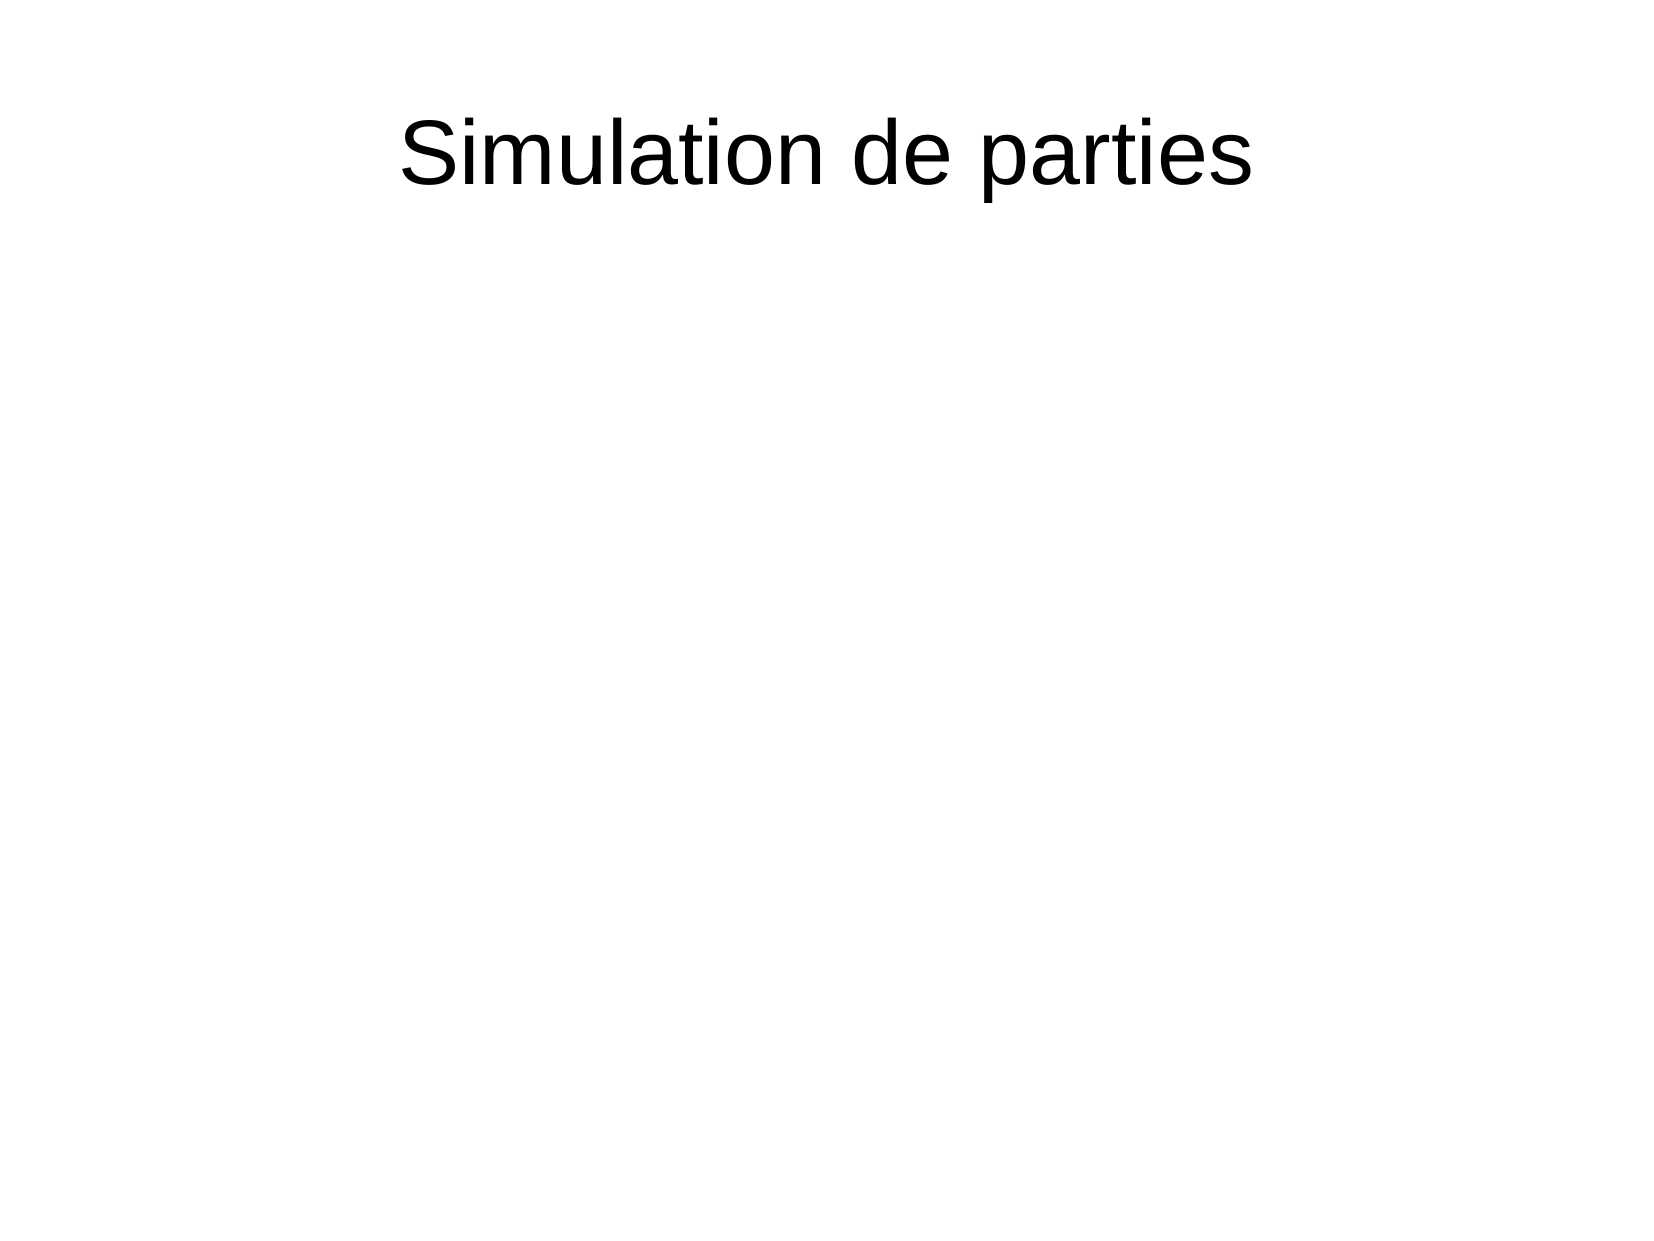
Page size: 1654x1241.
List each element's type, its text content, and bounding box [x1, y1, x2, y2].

title Simulation de parties [82, 49, 1571, 257]
